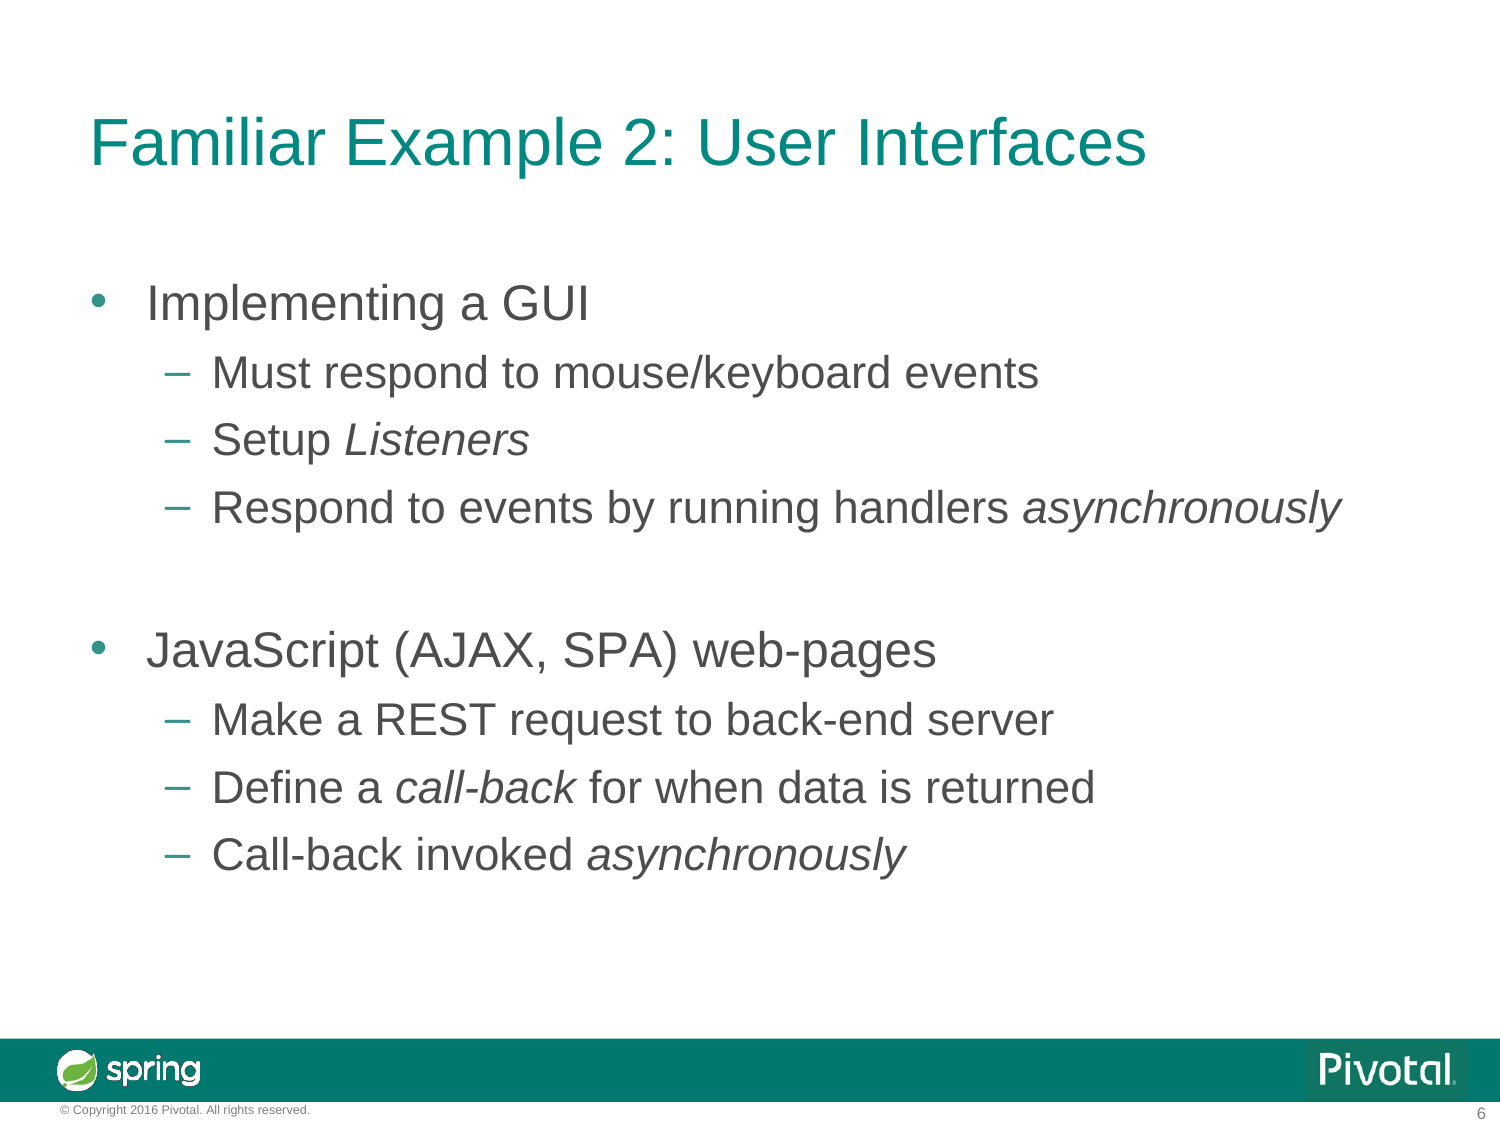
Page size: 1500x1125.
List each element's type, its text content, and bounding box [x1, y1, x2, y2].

picture [32, 1039, 210, 1101]
picture [1305, 1041, 1468, 1100]
title Familiar Example 2: User Interfaces [75, 45, 1426, 233]
list Implementing a GUI Must respond to mouse/keyboard events Setup Listeners Respond to events by running handlers asynchronously JavaScript (AJAX, SPA) web-pages Make a REST request to back-end server Define a call-back for when data is returned Call-back invoked asynchronously [75, 262, 1426, 1005]
